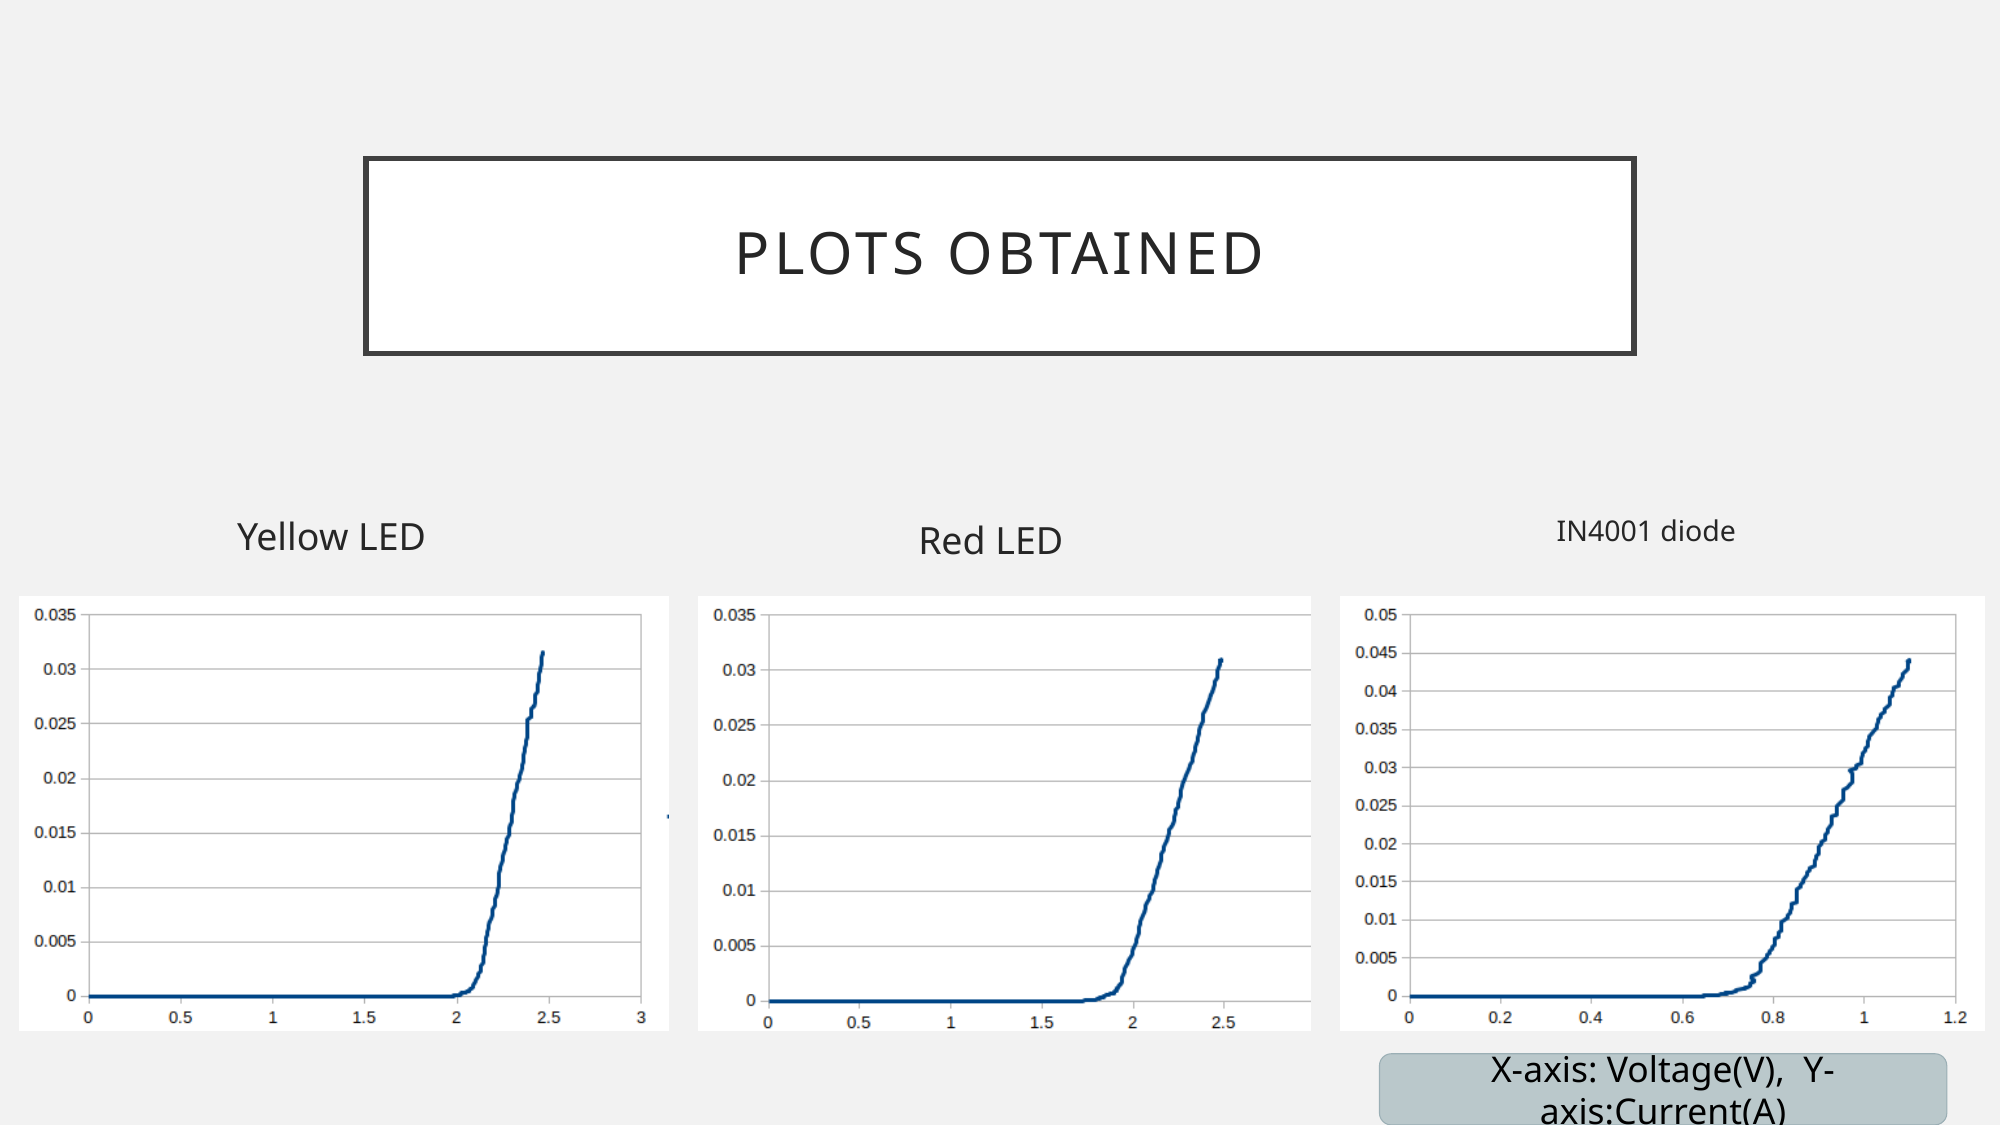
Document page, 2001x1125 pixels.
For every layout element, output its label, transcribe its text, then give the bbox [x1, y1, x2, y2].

text_box Red LED [903, 509, 1147, 578]
text_box X-axis: Voltage(V), Y-axis:Current(A) [1379, 1053, 1947, 1125]
picture [19, 596, 669, 1031]
title Plots obtained [366, 158, 1634, 354]
picture [698, 596, 1311, 1031]
picture [1340, 596, 1985, 1031]
text_box Yellow LED [222, 505, 466, 573]
text_box IN4001 diode [1541, 505, 1785, 573]
